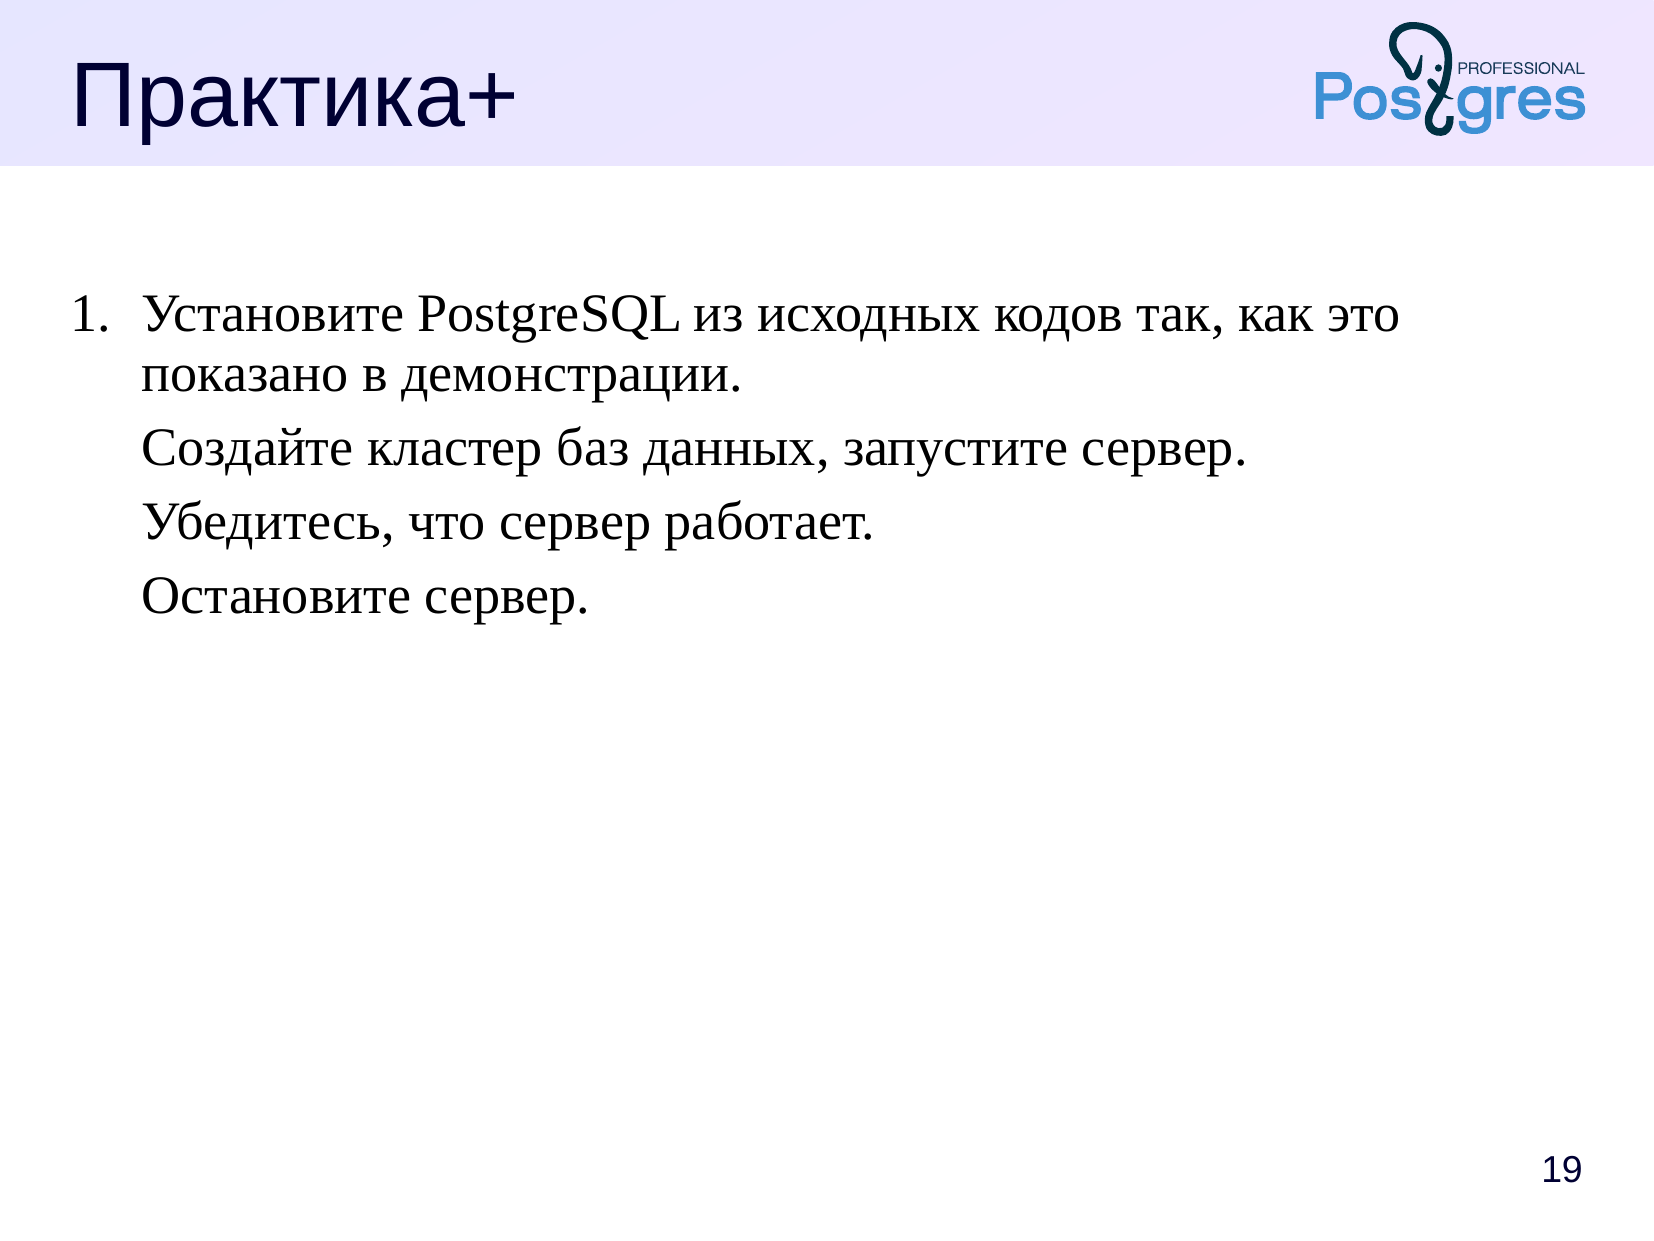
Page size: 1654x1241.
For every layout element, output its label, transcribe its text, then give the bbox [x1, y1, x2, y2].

list Установите PostgreSQL из исходных кодов так, как это показано в демонстрации. Создайте кластер баз данных, запустите сервер. Убедитесь, что сервер работает. Остановите сервер. [70, 283, 1583, 1134]
title Практика+ [70, 43, 1241, 147]
